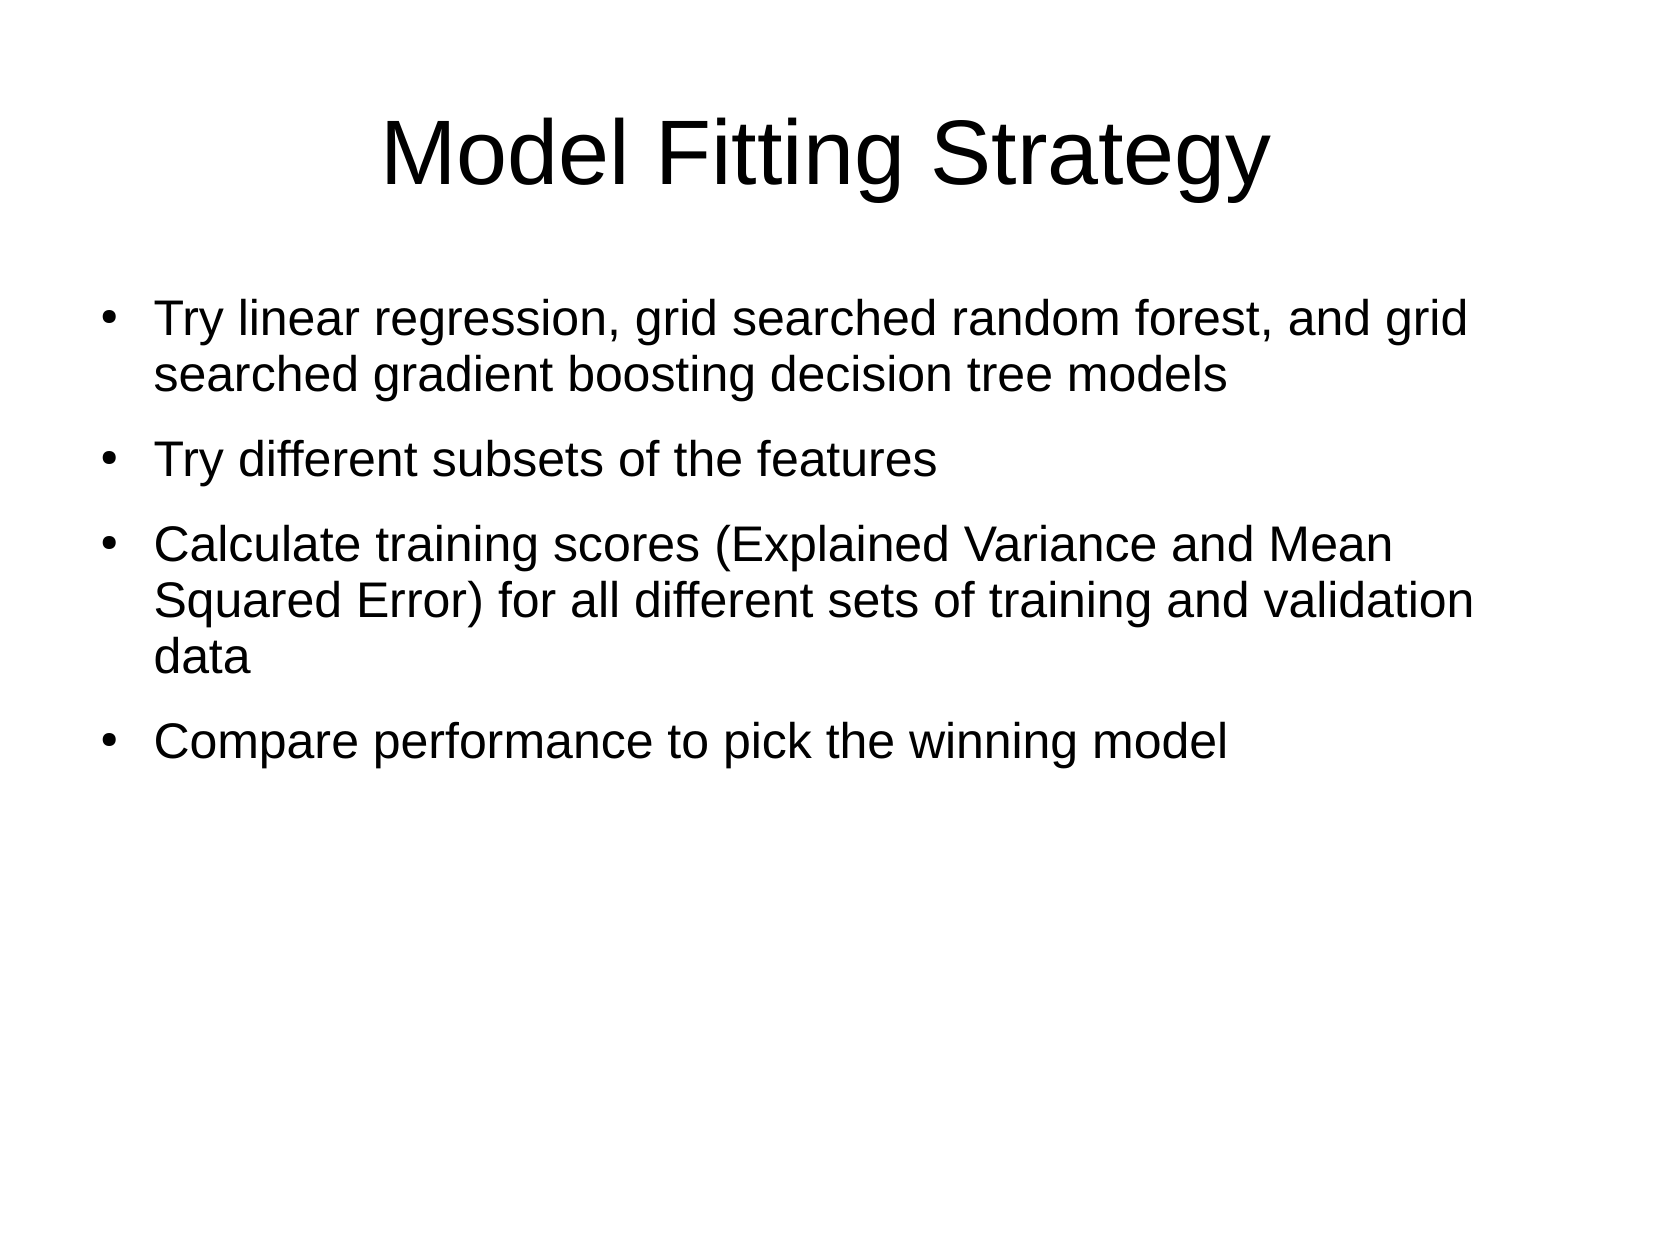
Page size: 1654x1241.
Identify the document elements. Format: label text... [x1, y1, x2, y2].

list Try linear regression, grid searched random forest, and grid searched gradient boosting decision tree models Try different subsets of the features Calculate training scores (Explained Variance and Mean Squared Error) for all different sets of training and validation data Compare performance to pick the winning model [82, 290, 1571, 1111]
title Model Fitting Strategy [82, 49, 1571, 257]
